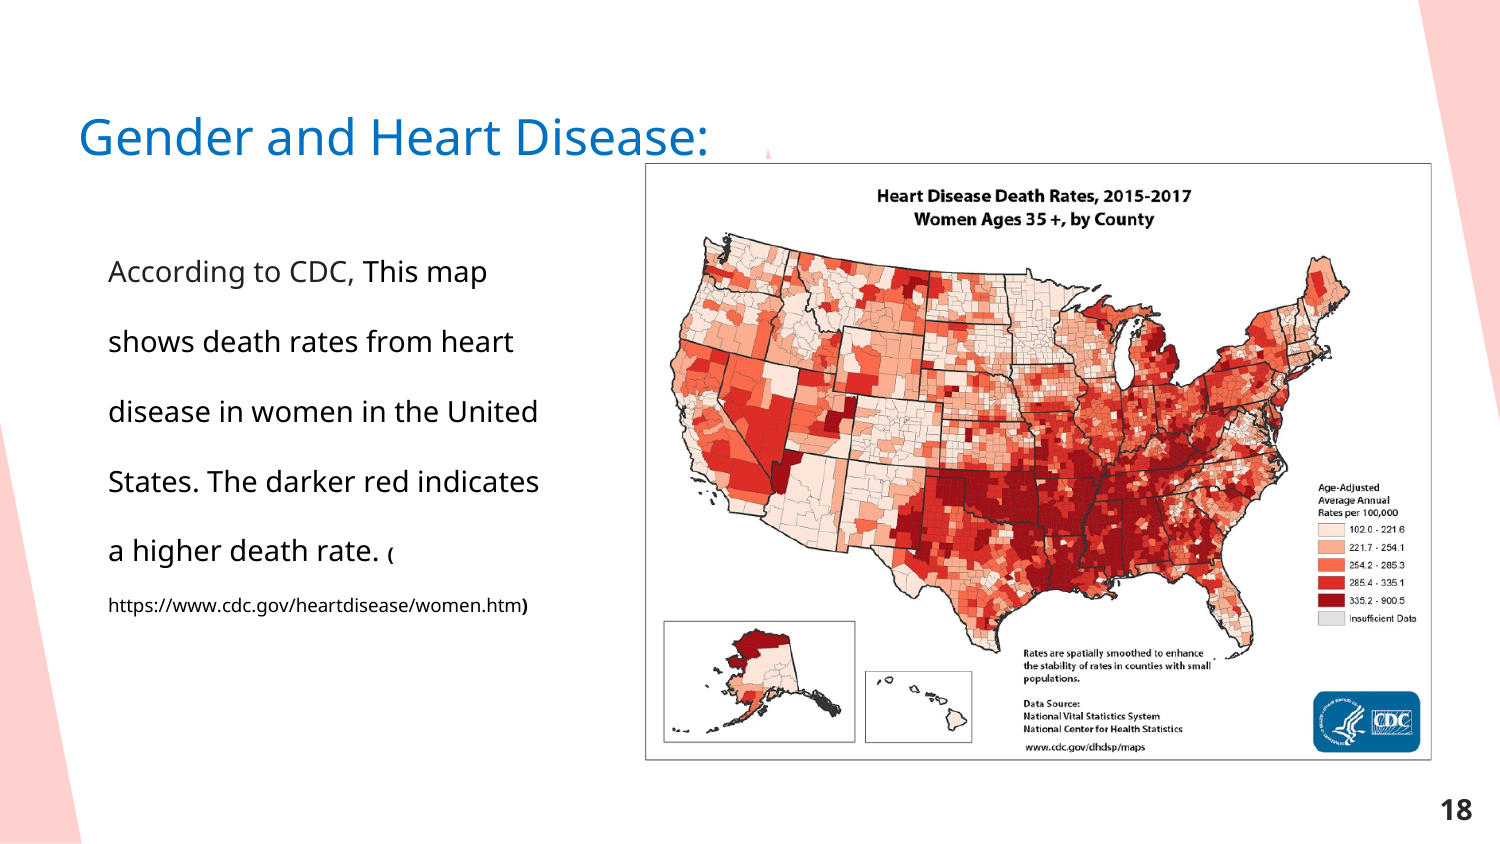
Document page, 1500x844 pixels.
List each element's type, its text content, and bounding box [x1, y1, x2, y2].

text_box 18 [1424, 783, 1489, 830]
text_box According to CDC, This map shows death rates from heart disease in women in the United States. The darker red indicates a higher death rate. (https://www.cdc.gov/heartdisease/women.htm) [93, 218, 569, 708]
title Gender and Heart Disease: [63, 90, 1110, 160]
picture [642, 159, 1432, 765]
